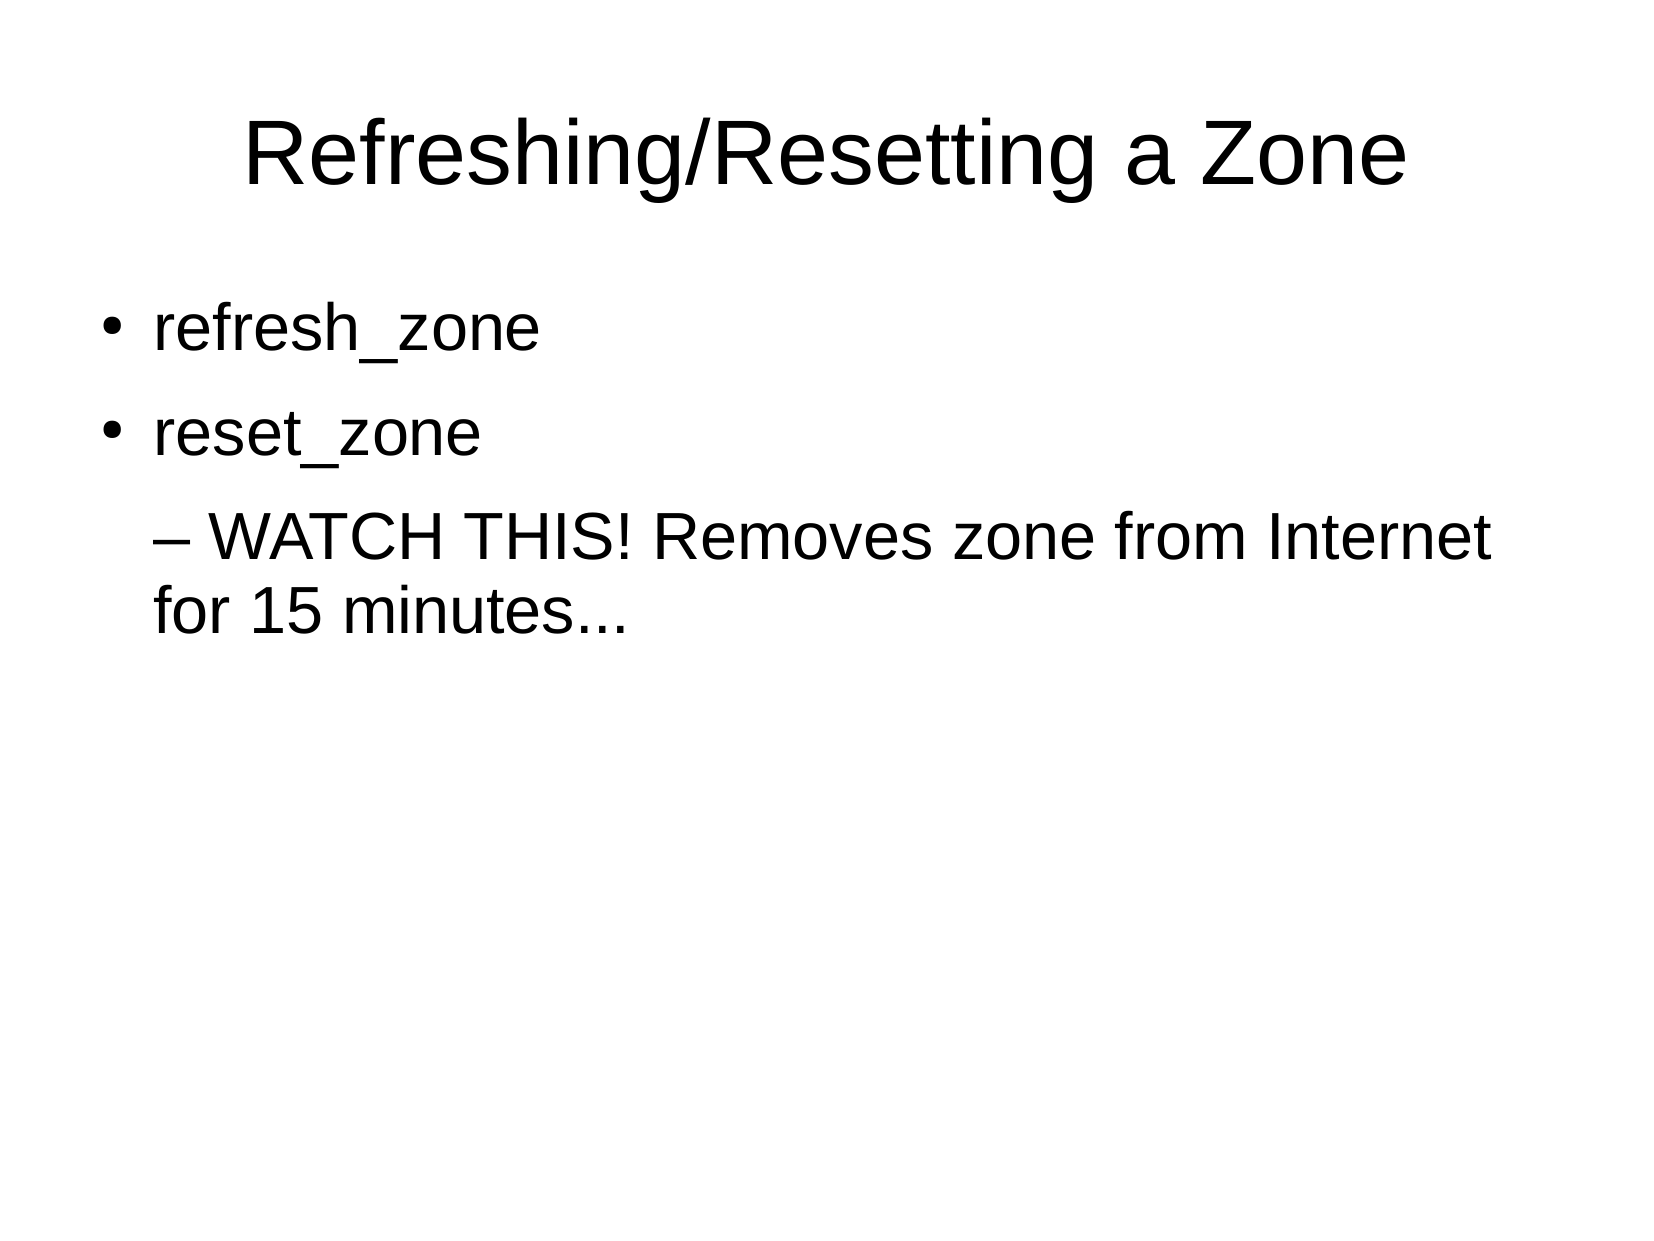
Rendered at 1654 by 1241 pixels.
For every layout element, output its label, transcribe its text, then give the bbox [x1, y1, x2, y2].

title Refreshing/Resetting a Zone [82, 49, 1571, 257]
list refresh_zone reset_zone – WATCH THIS! Removes zone from Internet for 15 minutes... [82, 290, 1538, 1010]
